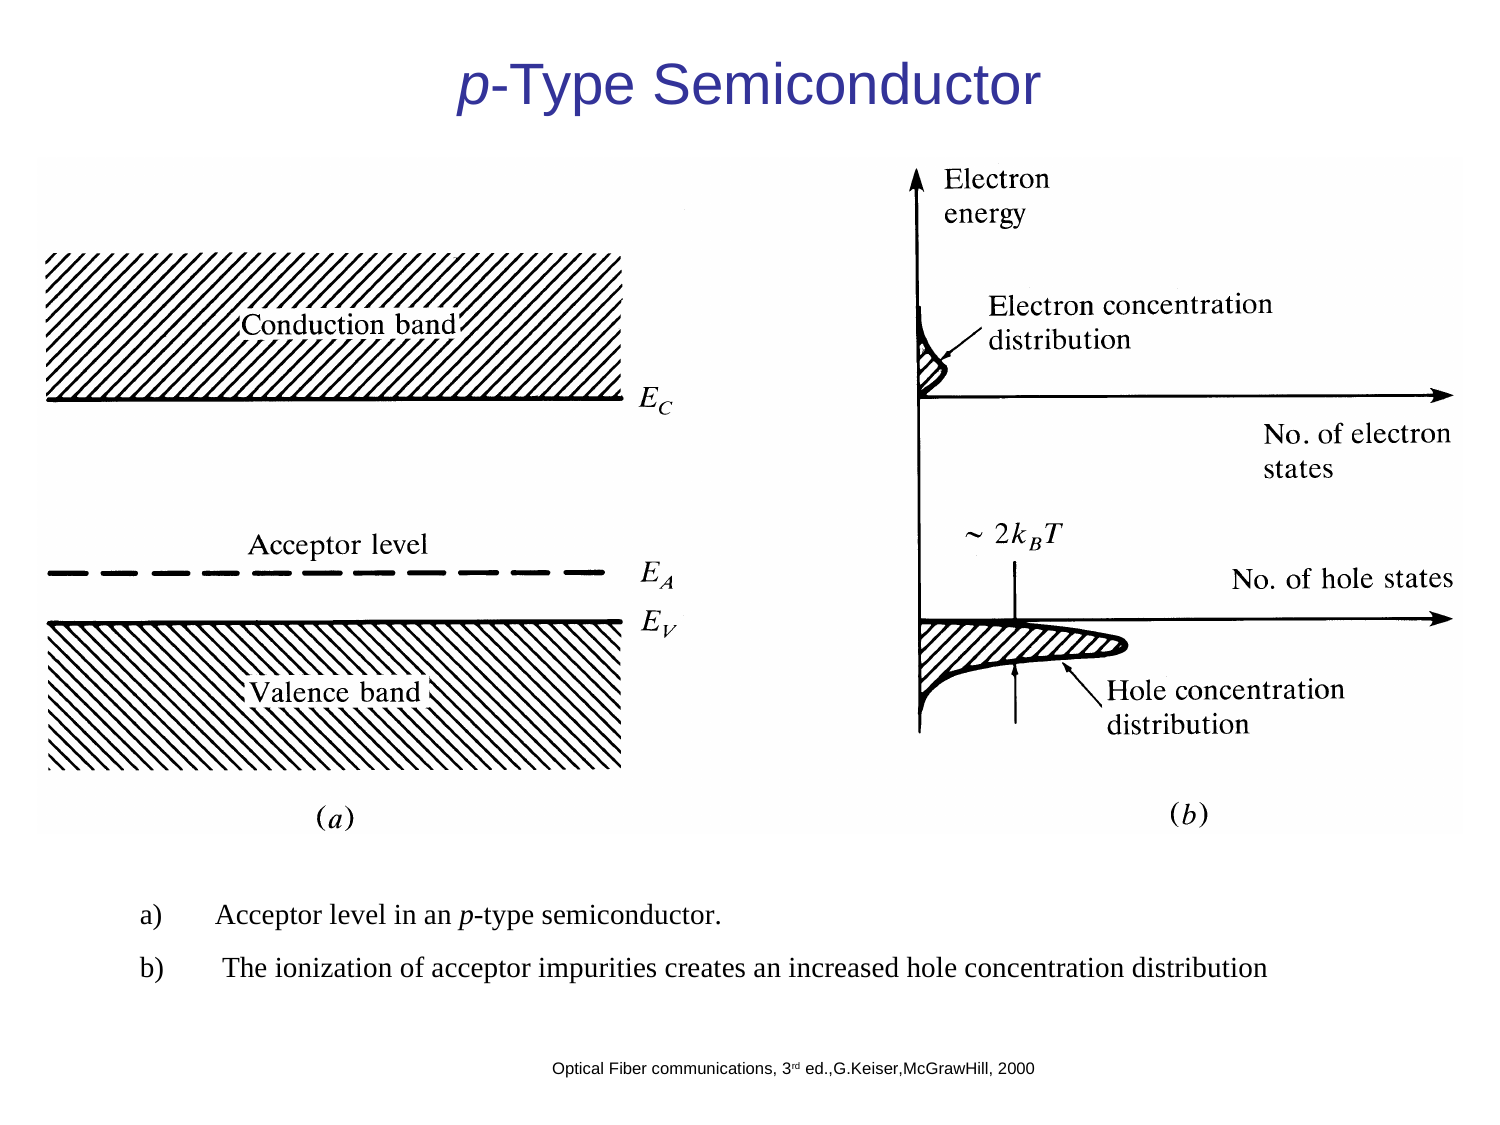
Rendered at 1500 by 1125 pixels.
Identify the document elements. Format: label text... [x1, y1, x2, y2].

title p-Type Semiconductor [112, 37, 1388, 126]
text_box Acceptor level in an p-type semiconductor. The ionization of acceptor impurities creates an increased hole concentration distribution [125, 887, 1401, 991]
picture [37, 157, 1463, 834]
text_box Optical Fiber communications, 3rd ed.,G.Keiser,McGrawHill, 2000 [537, 1049, 1051, 1086]
